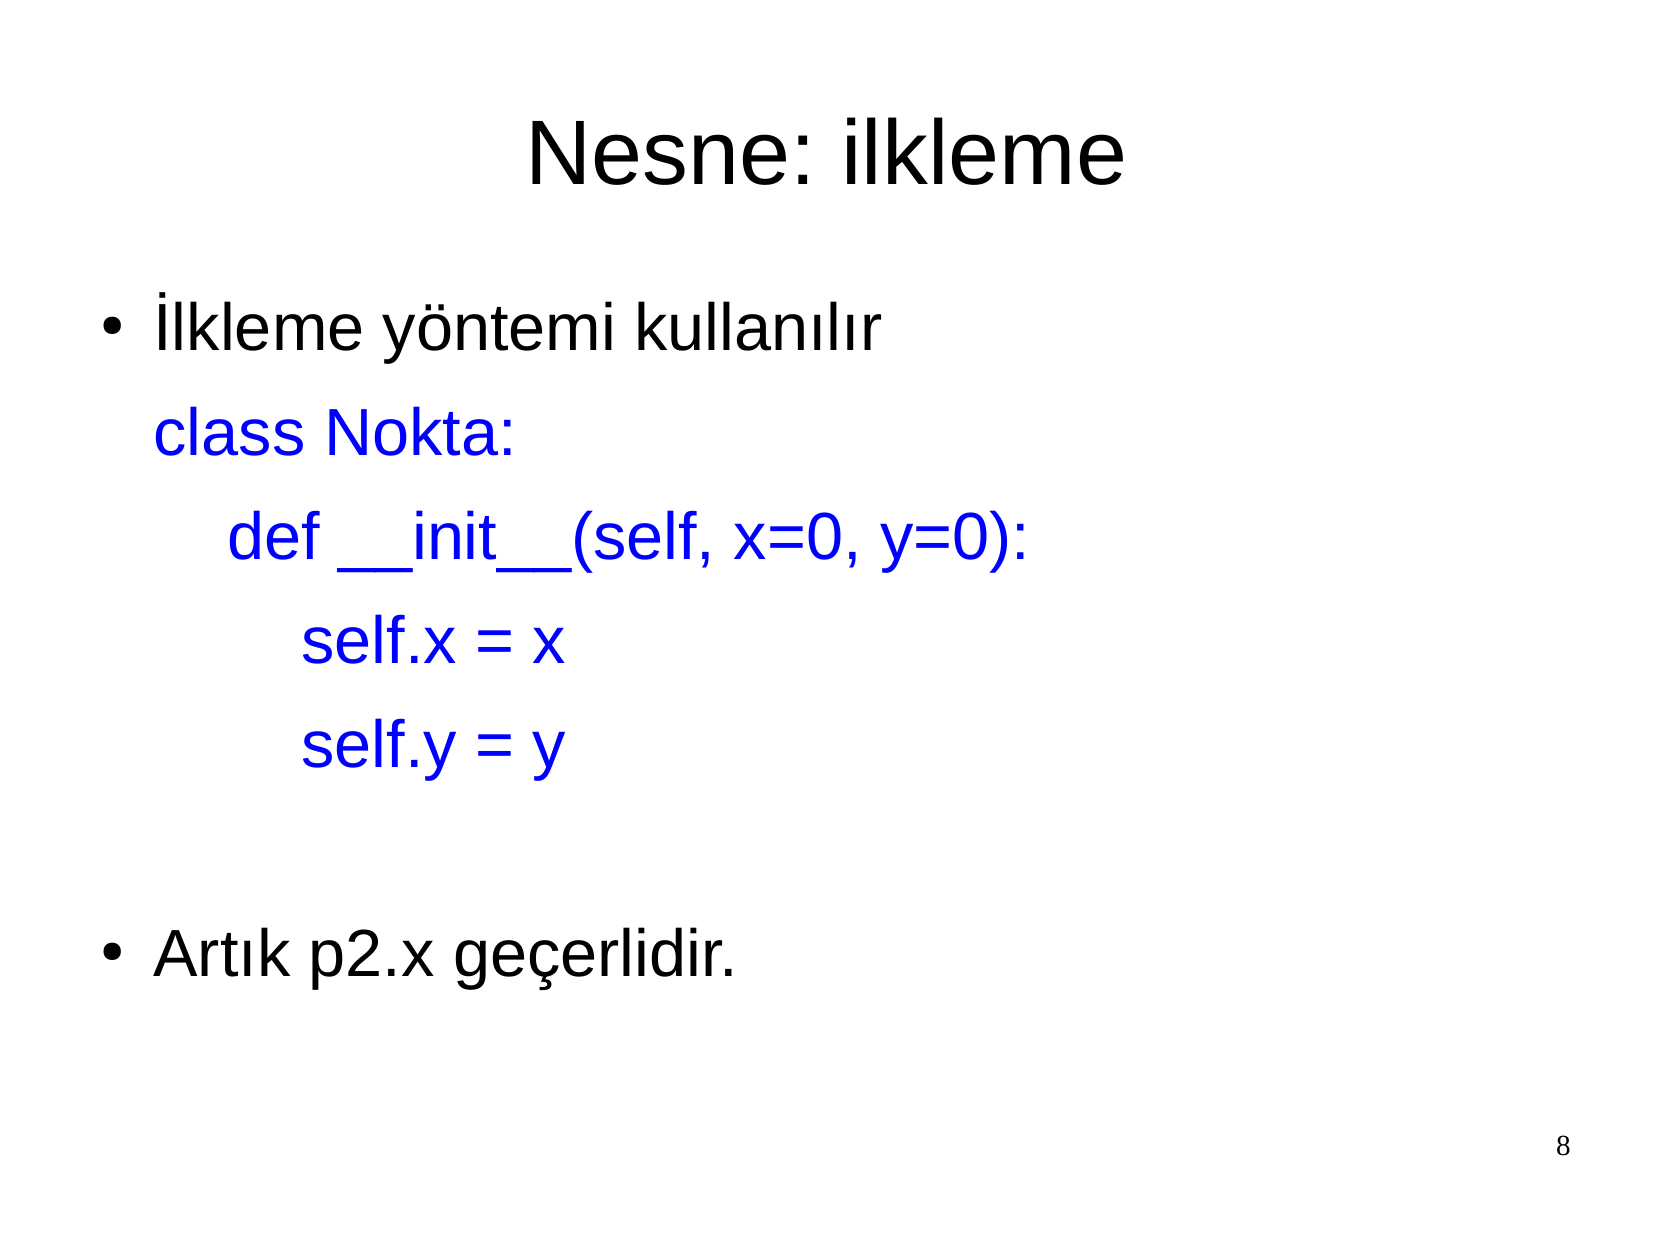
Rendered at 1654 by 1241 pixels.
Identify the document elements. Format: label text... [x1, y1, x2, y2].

list İlkleme yöntemi kullanılır class Nokta: def __init__(self, x=0, y=0): self.x = x self.y = y Artık p2.x geçerlidir. [82, 290, 1571, 1109]
title Nesne: ilkleme [82, 56, 1571, 250]
